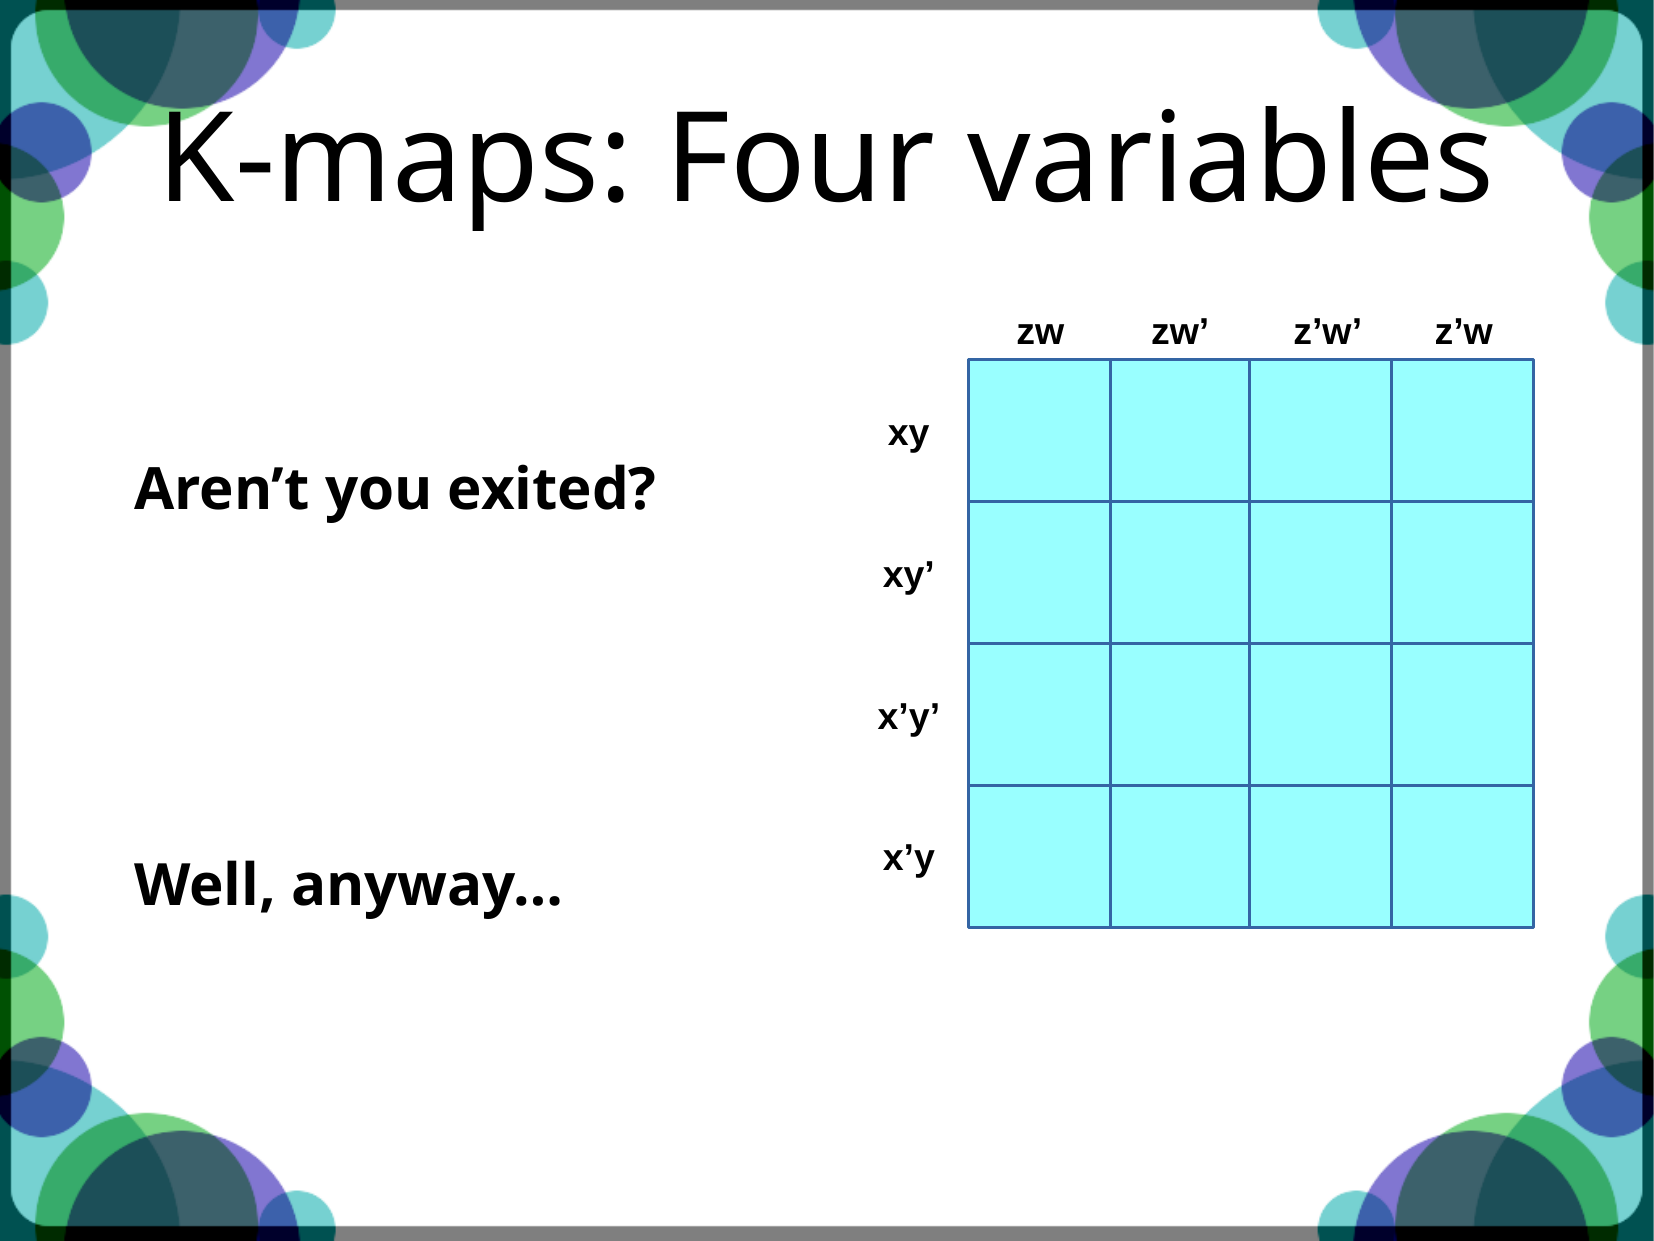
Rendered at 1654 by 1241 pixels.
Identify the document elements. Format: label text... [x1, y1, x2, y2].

text_box xy [853, 361, 965, 503]
text_box z’w [1391, 303, 1536, 360]
text_box Aren’t you exited? Well, anyway… [134, 447, 729, 850]
title K-maps: Four variables [82, 49, 1571, 257]
text_box zw [966, 303, 1108, 360]
text_box x’y [853, 786, 965, 929]
text_box x’y’ [853, 644, 965, 786]
picture [0, 0, 1654, 1241]
text_box xy’ [853, 503, 965, 644]
text_box [968, 359, 1534, 928]
text_box z’w’ [1255, 303, 1391, 360]
text_box zw’ [1108, 303, 1253, 359]
